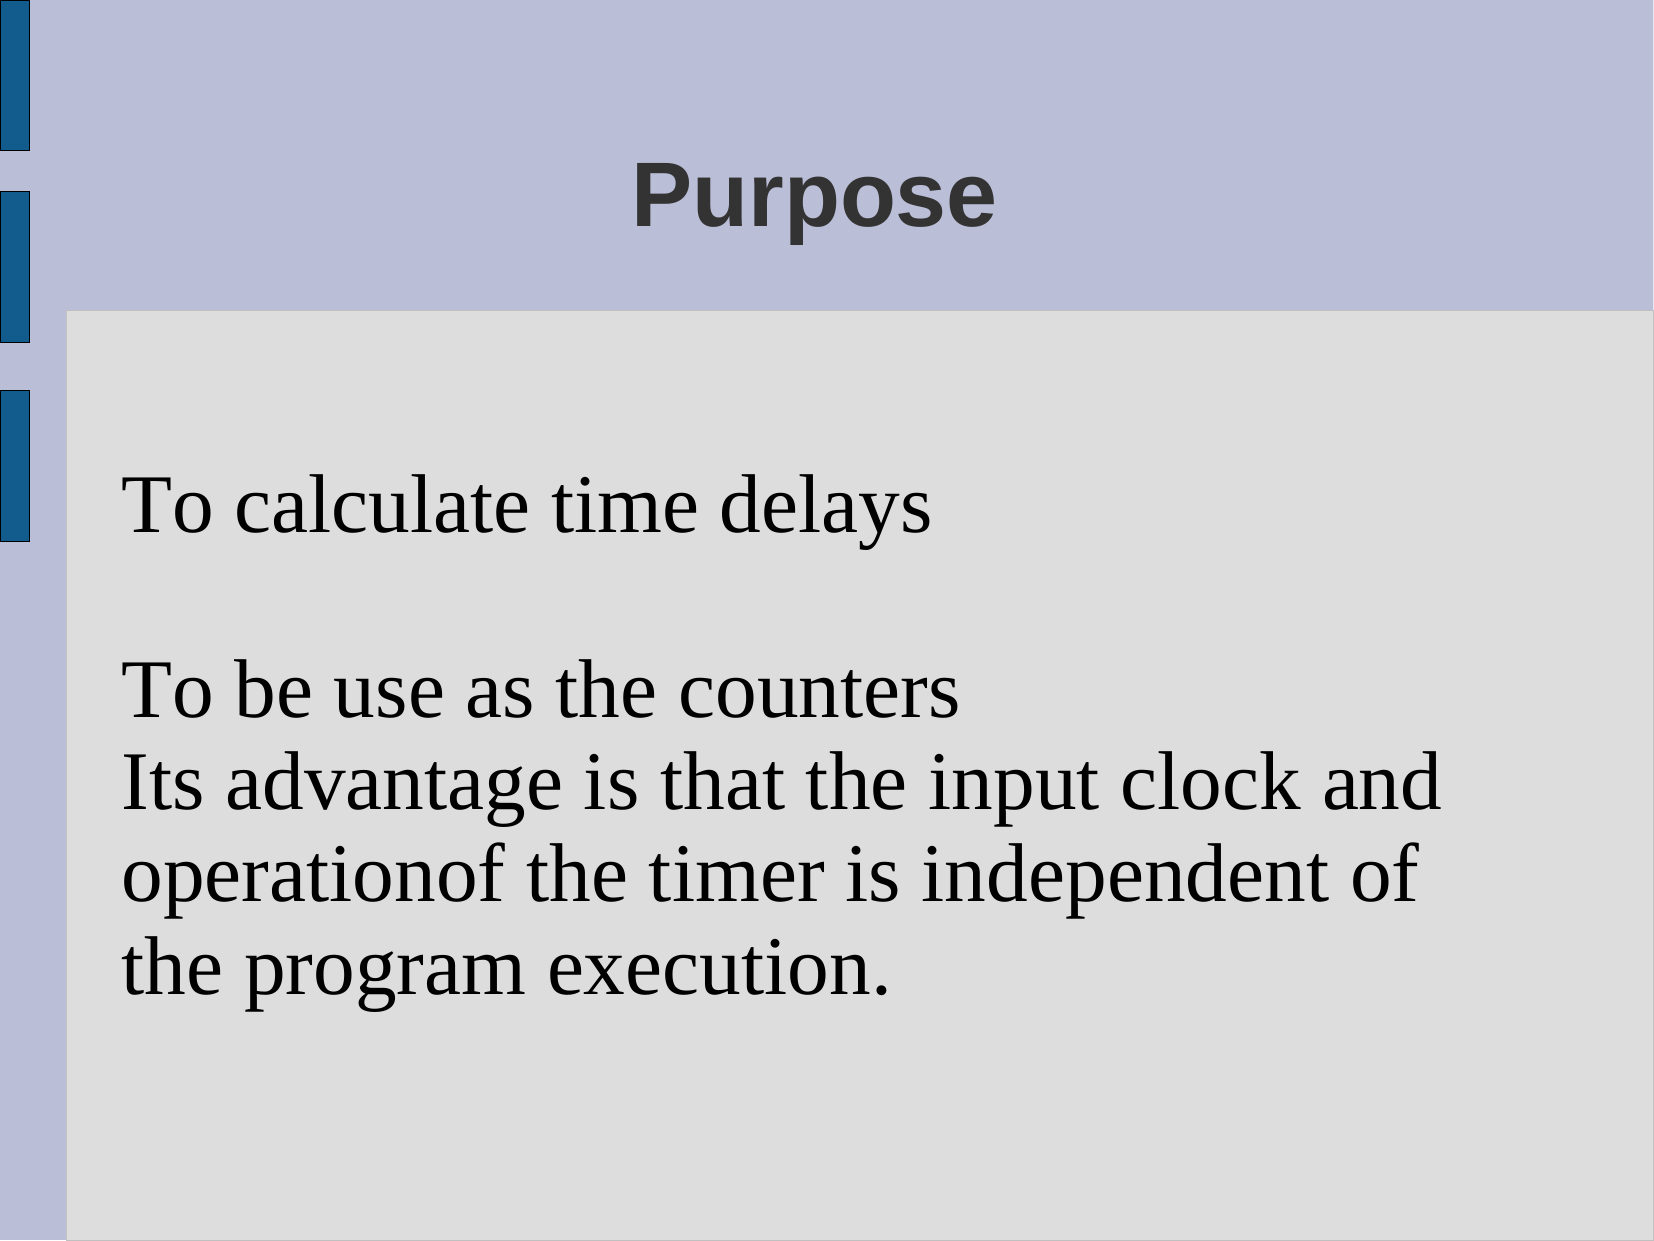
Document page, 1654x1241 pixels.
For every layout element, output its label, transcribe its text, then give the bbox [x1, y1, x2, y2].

title Purpose [121, 91, 1534, 299]
subtitle To calculate time delays To be use as the counters Its advantage is that the input clock and operationof the timer is independent of the program execution. [121, 344, 1534, 1127]
